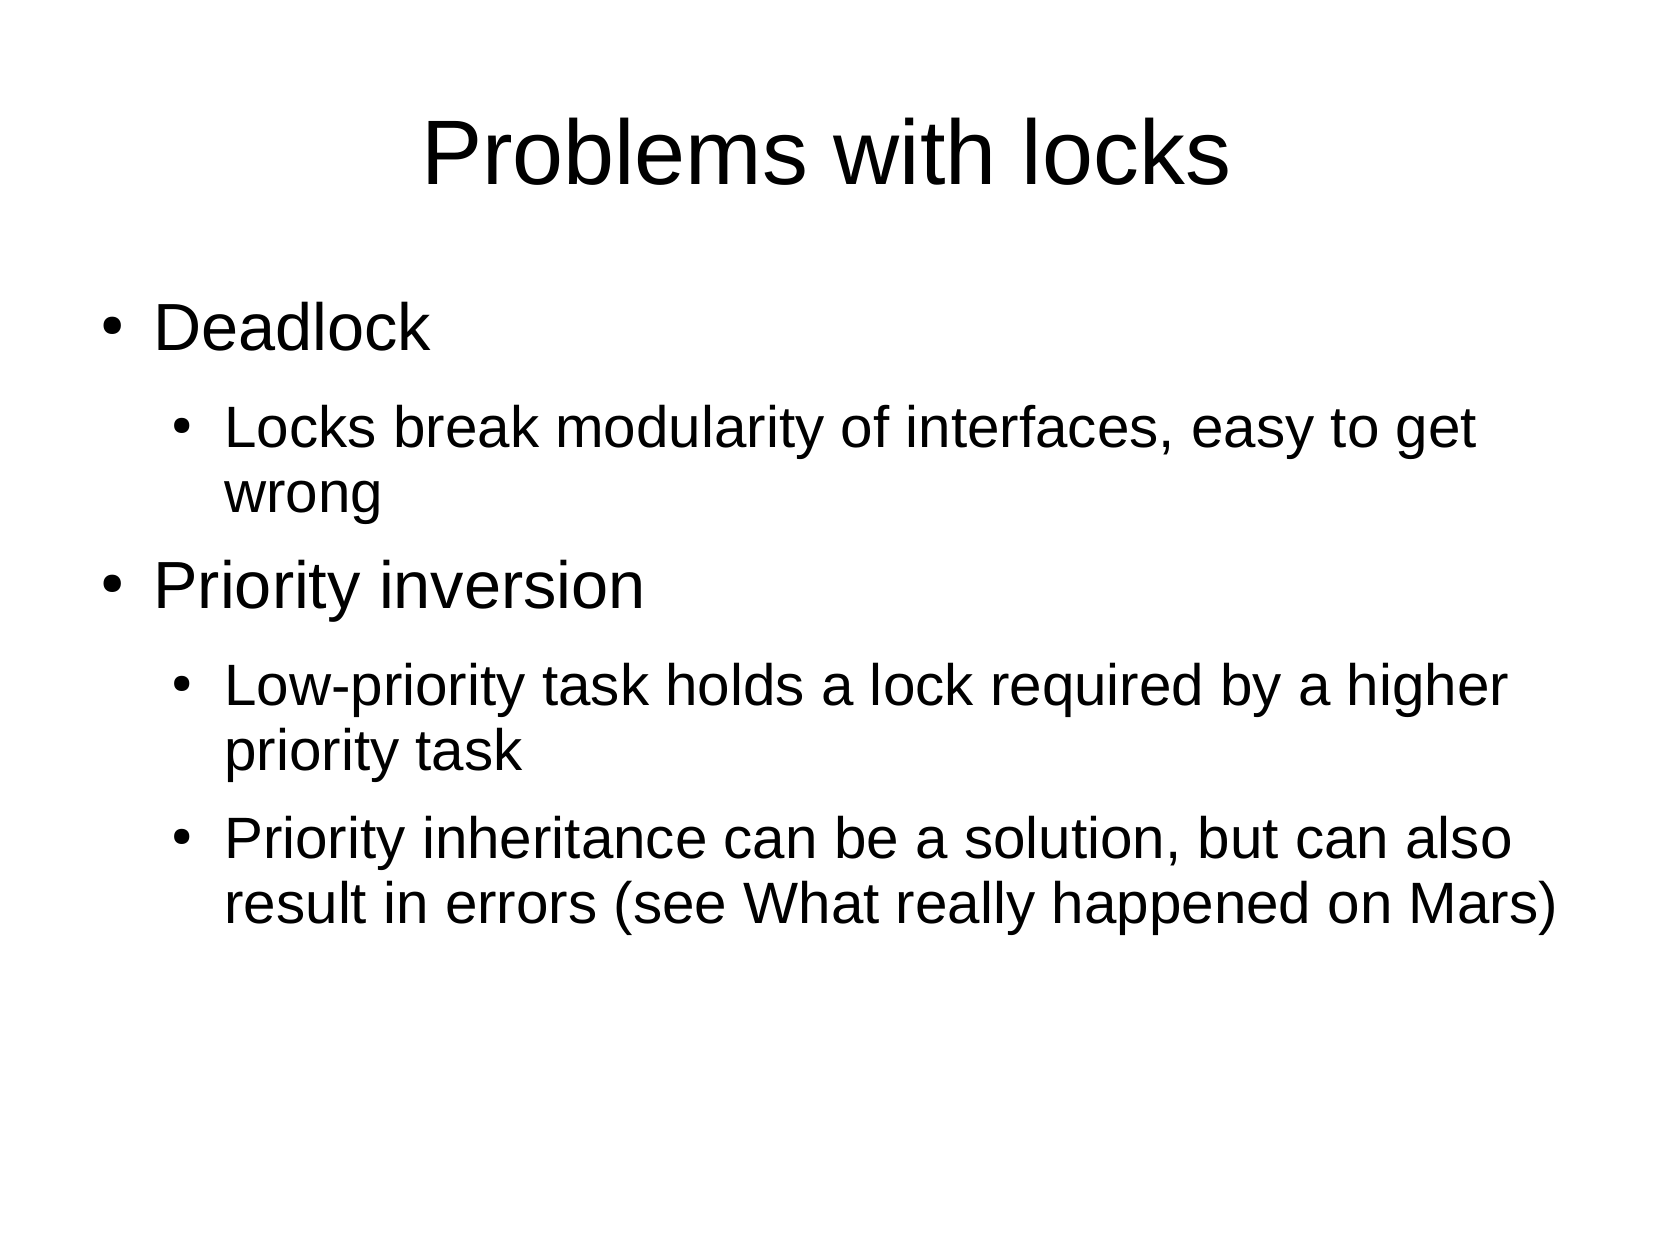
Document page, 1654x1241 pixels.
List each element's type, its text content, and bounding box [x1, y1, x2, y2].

list Deadlock Locks break modularity of interfaces, easy to get wrong Priority inversion Low-priority task holds a lock required by a higher priority task Priority inheritance can be a solution, but can also result in errors (see What really happened on Mars) [82, 290, 1571, 1010]
title Problems with locks [82, 49, 1571, 257]
